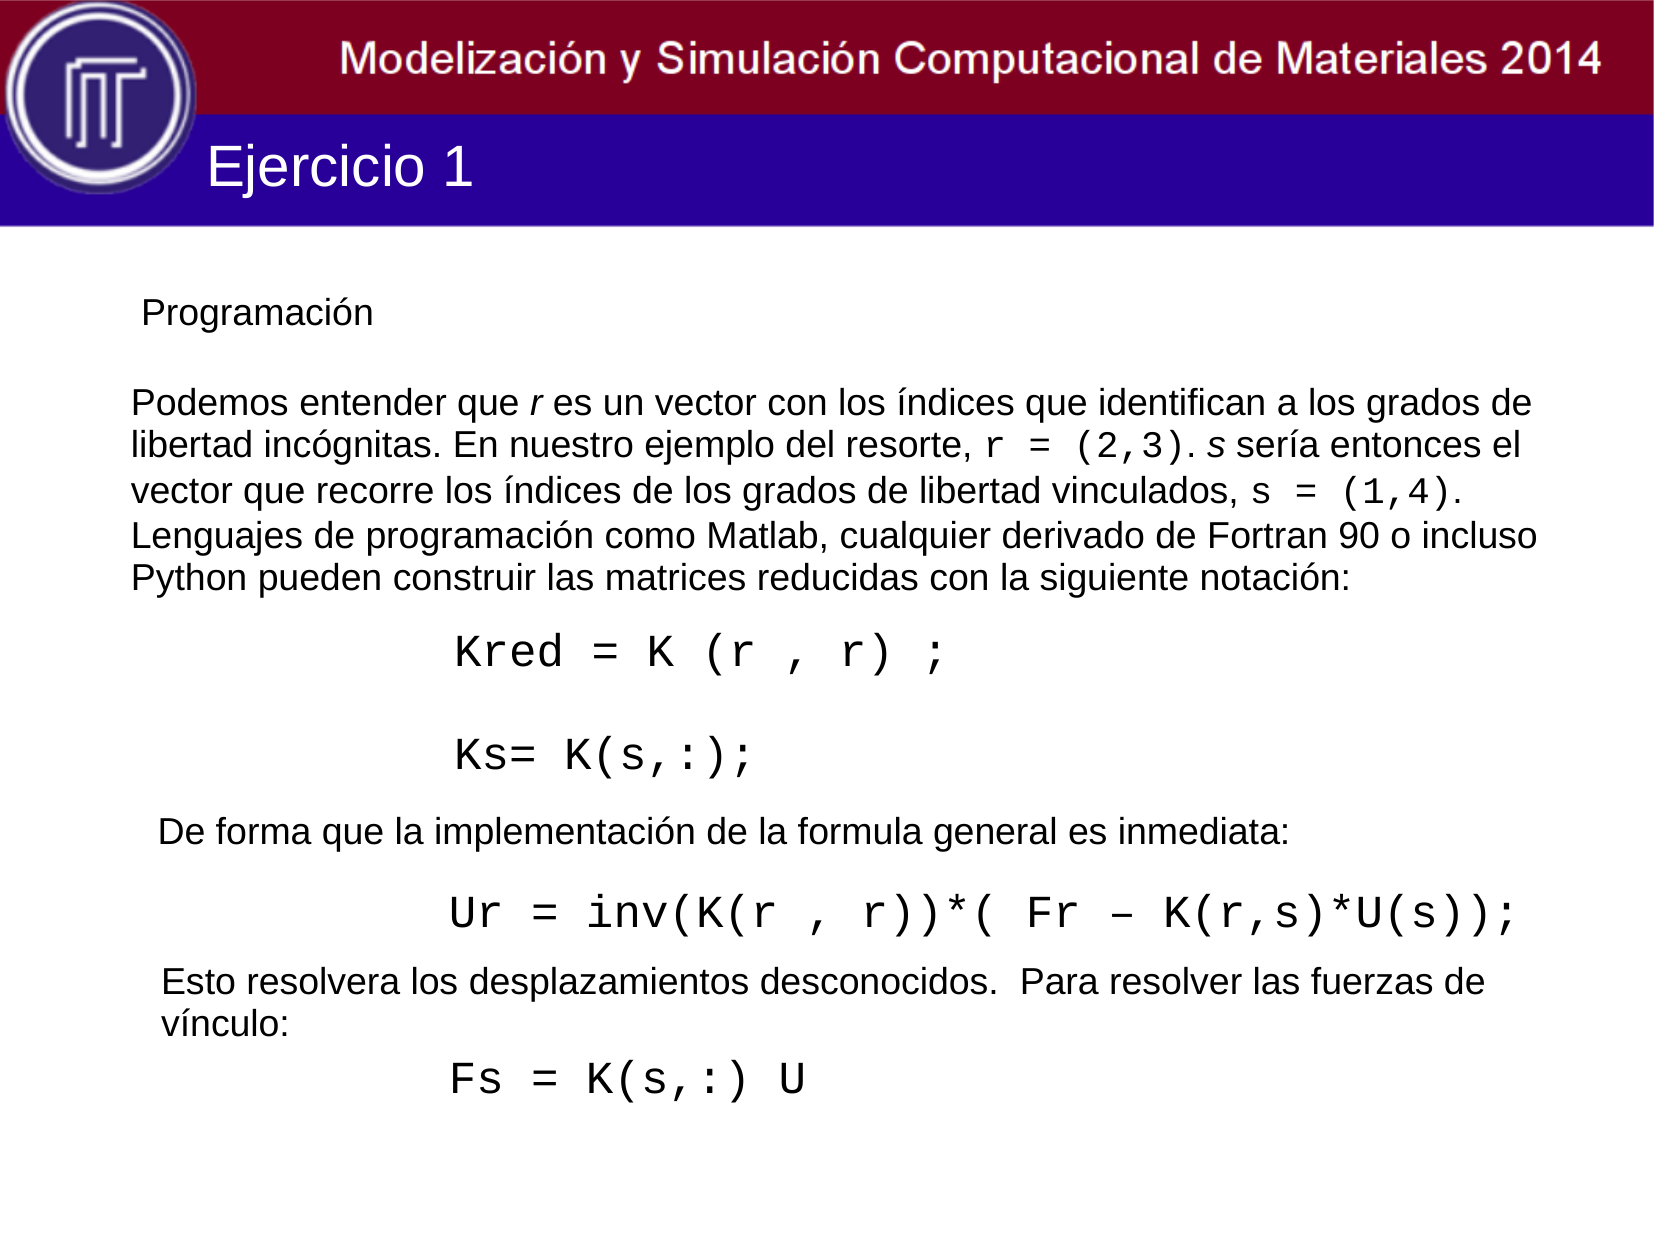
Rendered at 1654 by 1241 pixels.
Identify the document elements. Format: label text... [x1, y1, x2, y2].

text_box Programación [126, 283, 512, 341]
text_box Fs = K(s,:) U [434, 1047, 1629, 1115]
text_box Ejercicio 1 [191, 126, 1392, 207]
picture [0, 0, 1654, 1241]
text_box Esto resolvera los desplazamientos desconocidos. Para resolver las fuerzas de vínculo: [146, 953, 1571, 1010]
text_box De forma que la implementación de la formula general es inmediata: [142, 803, 1568, 860]
text_box Podemos entender que r es un vector con los índices que identifican a los grados de libertad incógnitas. En nuestro ejemplo del resorte, r = (2,3). s sería entonces el vector que recorre los índices de los grados de libertad vinculados, s = (1,4). Lenguajes de programación como Matlab, cualquier derivado de Fortran 90 o incluso Python pueden construir las matrices reducidas con la siguiente notación: [115, 374, 1635, 605]
text_box Kred = K (r , r) ; Ks= K(s,:); [439, 620, 990, 792]
text_box Ur = inv(K(r , r))*( Fr – K(r,s)*U(s)); [434, 882, 1629, 950]
